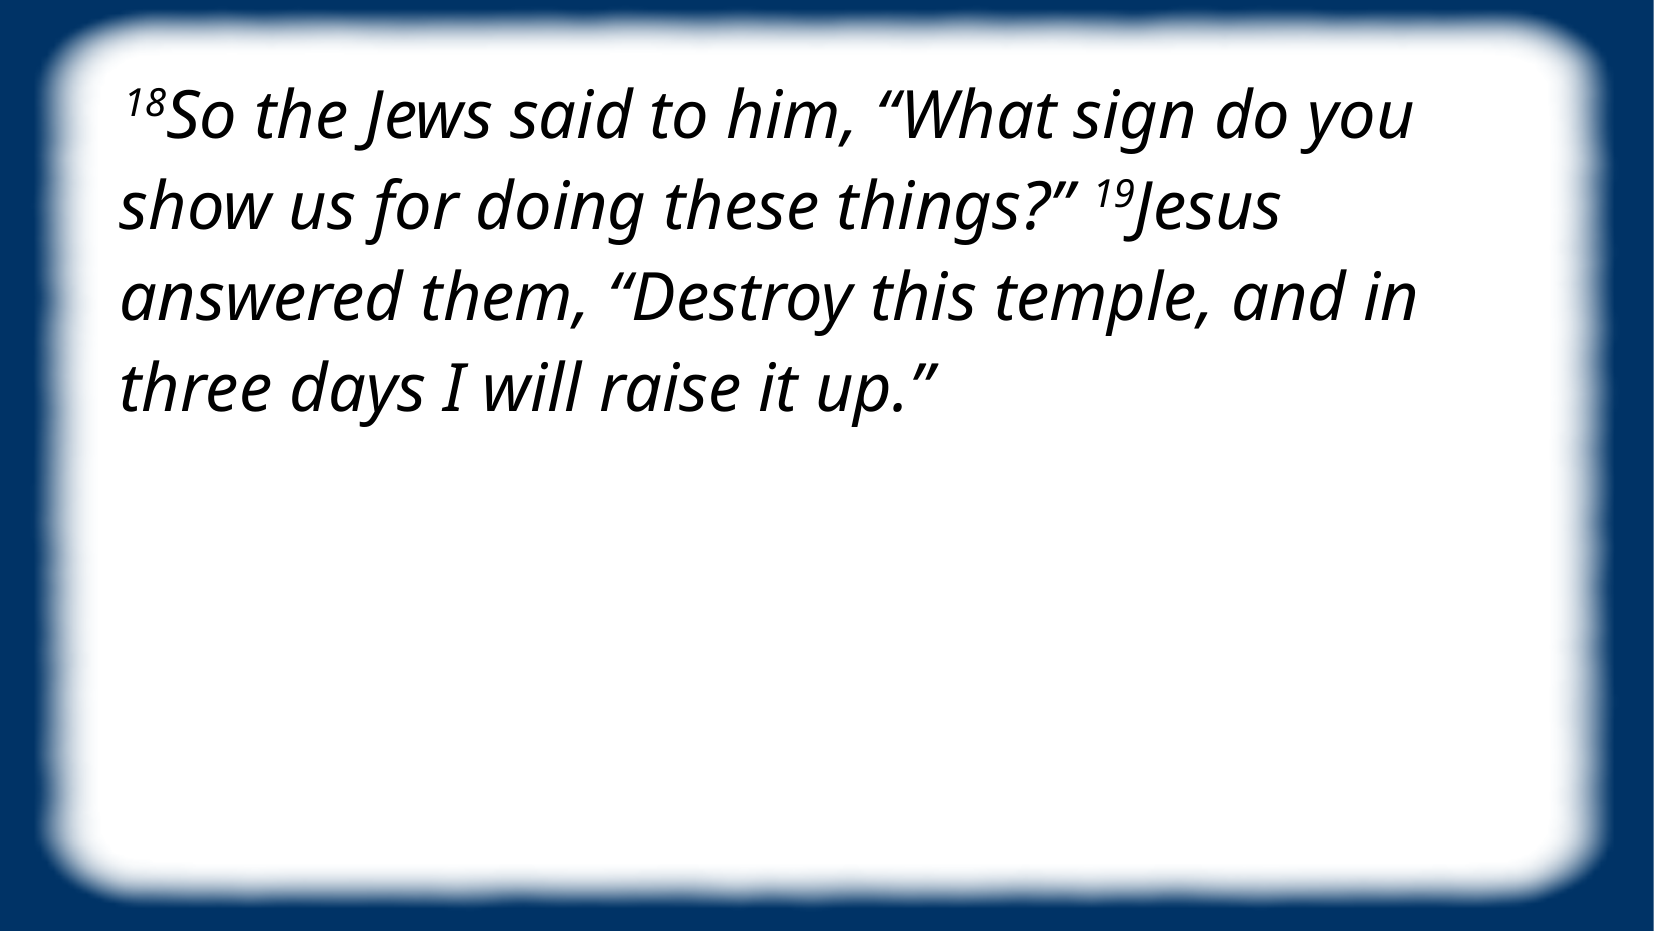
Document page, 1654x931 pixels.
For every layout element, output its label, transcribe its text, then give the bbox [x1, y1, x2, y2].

text_box 18So the Jews said to him, “What sign do you show us for doing these things?” 19Jesus answered them, “Destroy this temple, and in three days I will raise it up.” [105, 60, 1561, 466]
picture [0, 0, 1654, 931]
